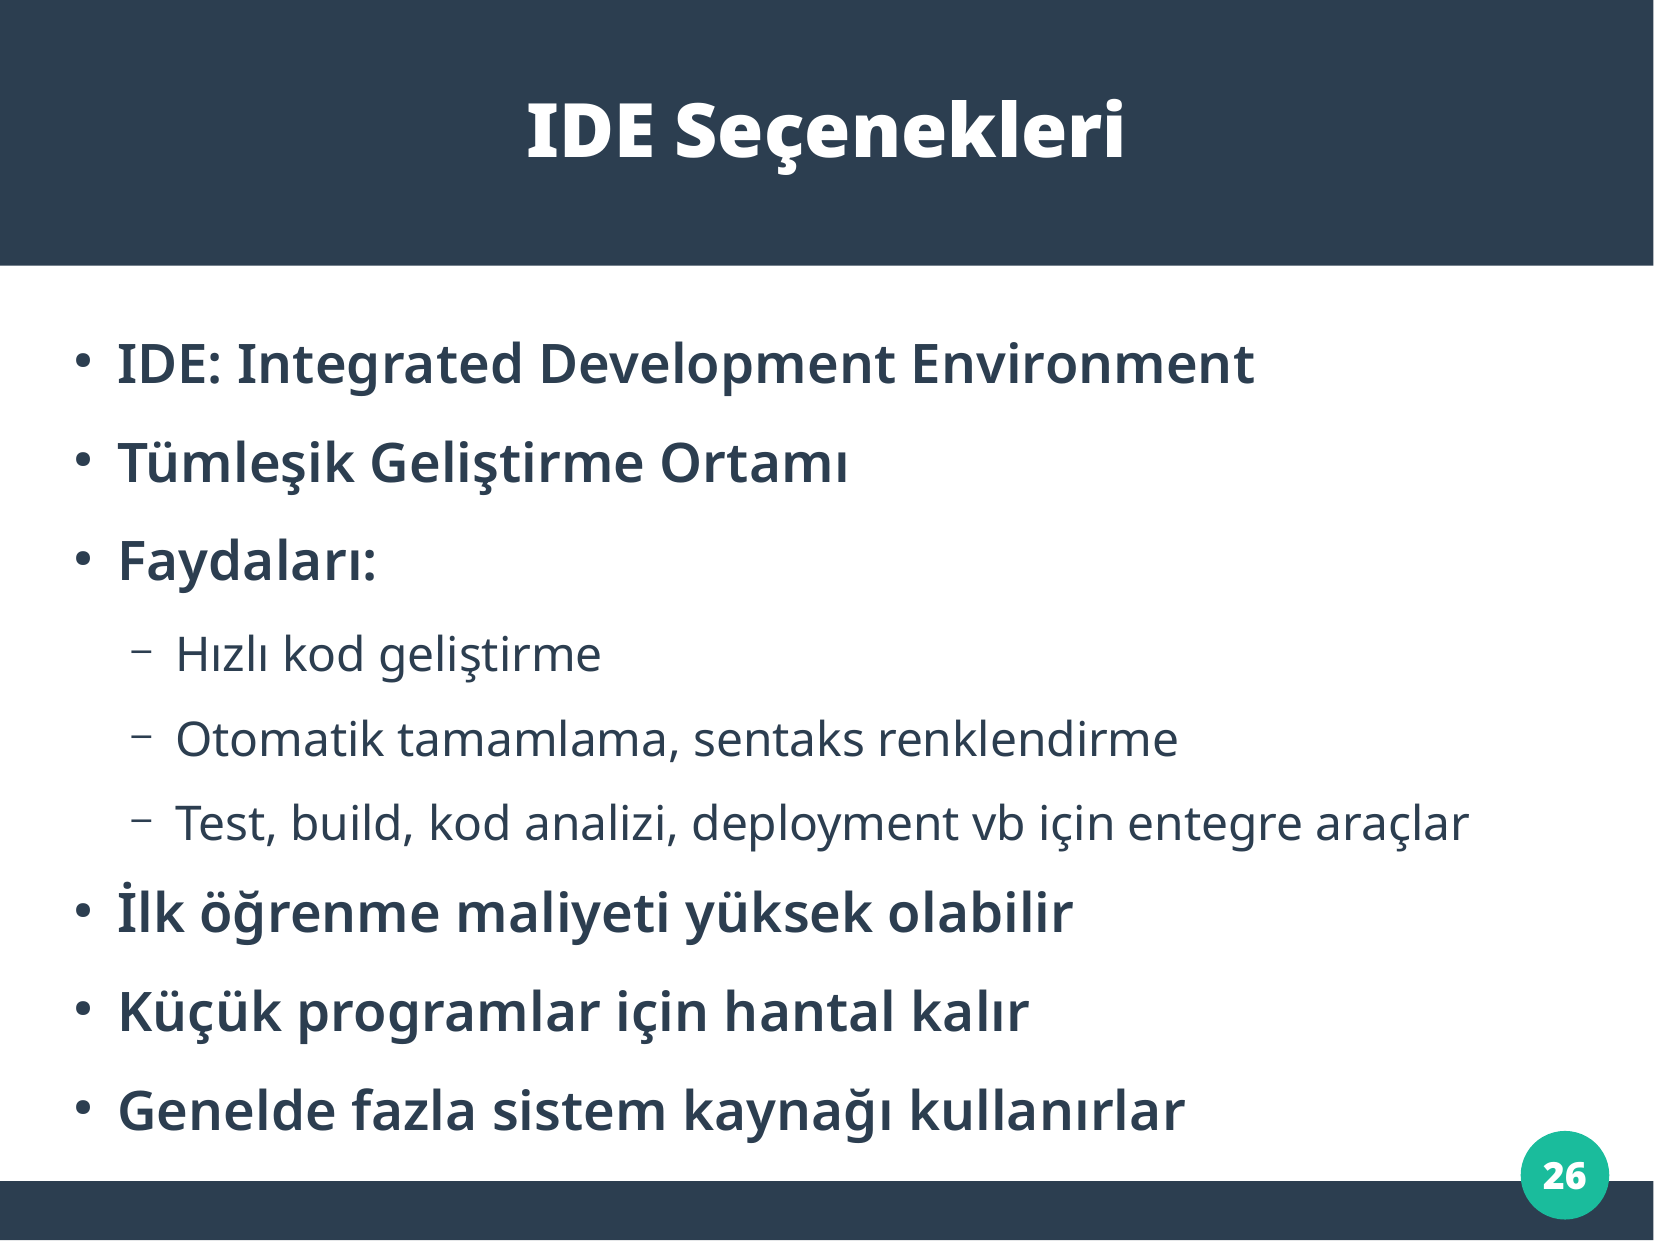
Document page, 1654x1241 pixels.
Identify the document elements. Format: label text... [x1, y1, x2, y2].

list IDE: Integrated Development Environment Tümleşik Geliştirme Ortamı Faydaları: Hızlı kod geliştirme Otomatik tamamlama, sentaks renklendirme Test, build, kod analizi, deployment vb için entegre araçlar İlk öğrenme maliyeti yüksek olabilir Küçük programlar için hantal kalır Genelde fazla sistem kaynağı kullanırlar [59, 324, 1595, 1152]
title IDE Seçenekleri [59, 49, 1595, 207]
